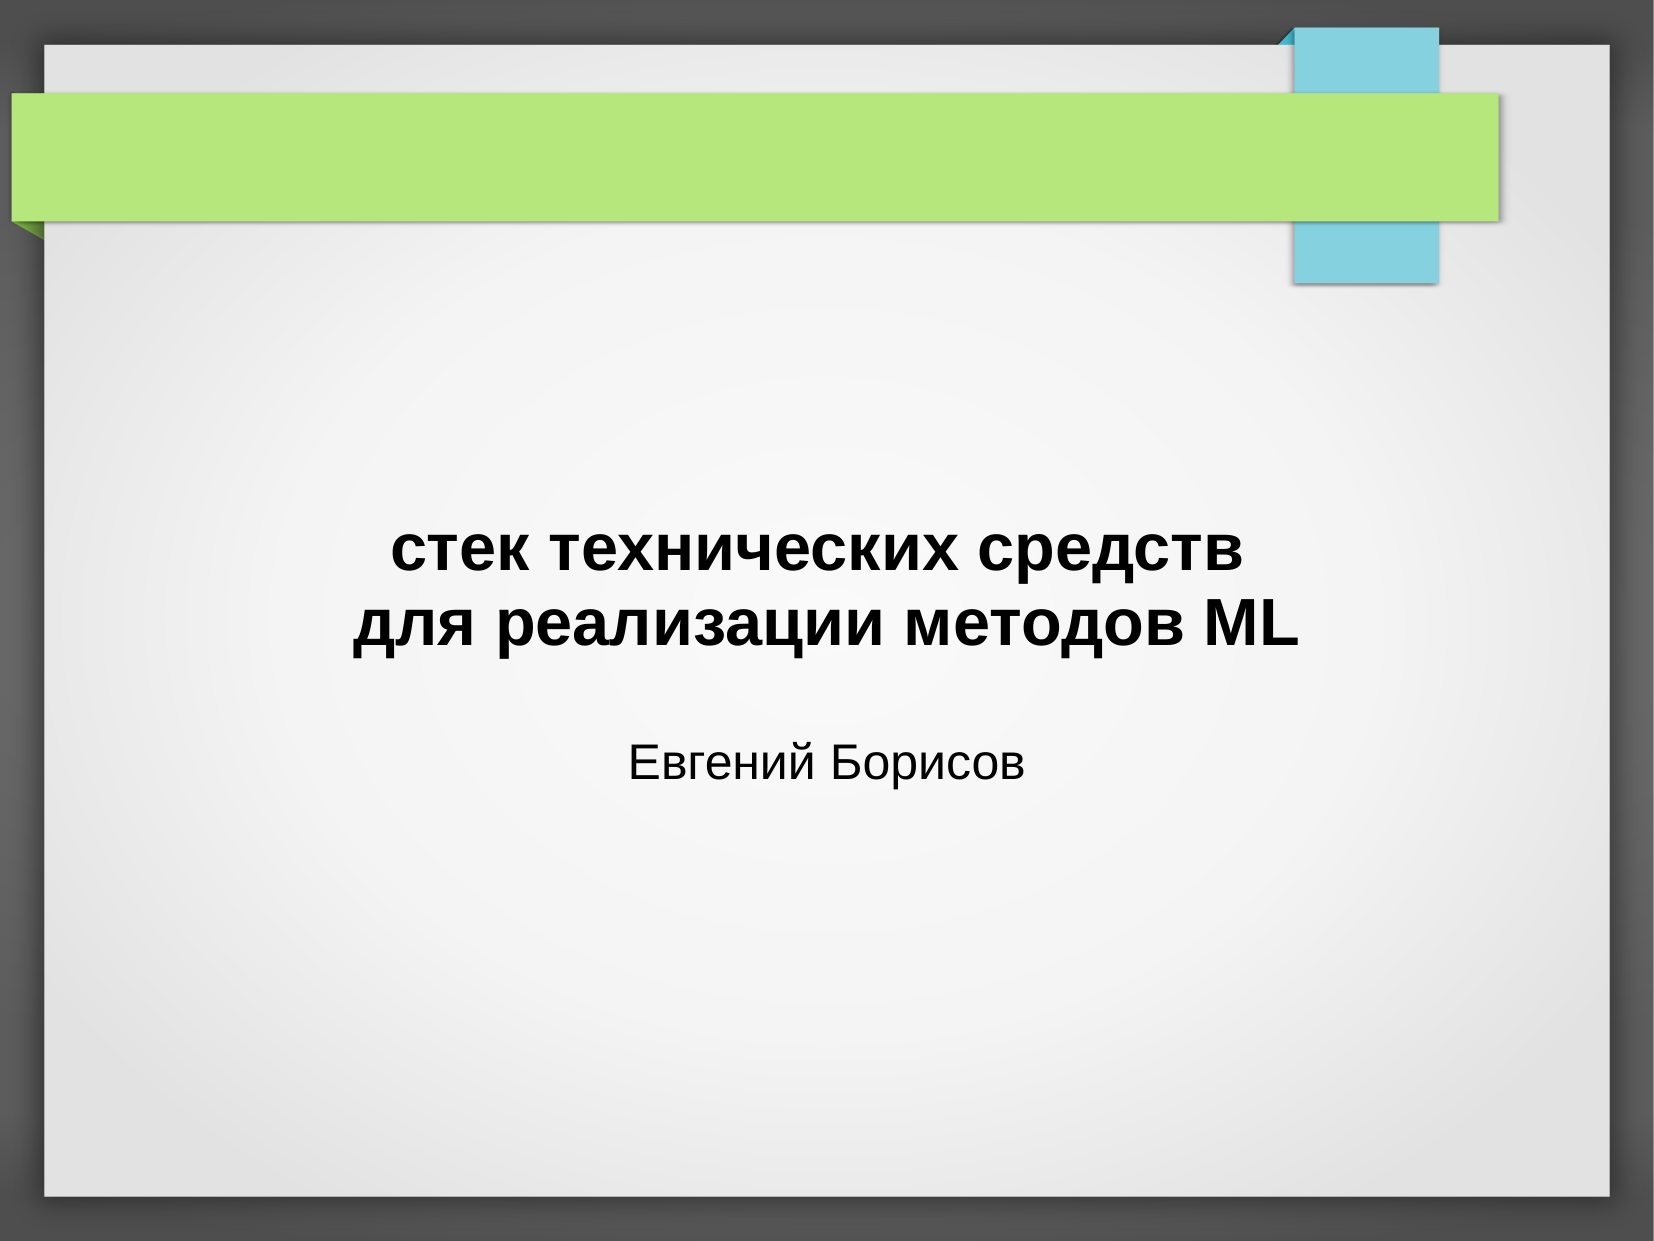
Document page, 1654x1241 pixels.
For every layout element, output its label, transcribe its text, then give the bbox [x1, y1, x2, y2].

subtitle стек технических средств для реализации методов ML Евгений Борисов [82, 290, 1571, 1010]
picture [0, 0, 1654, 1241]
